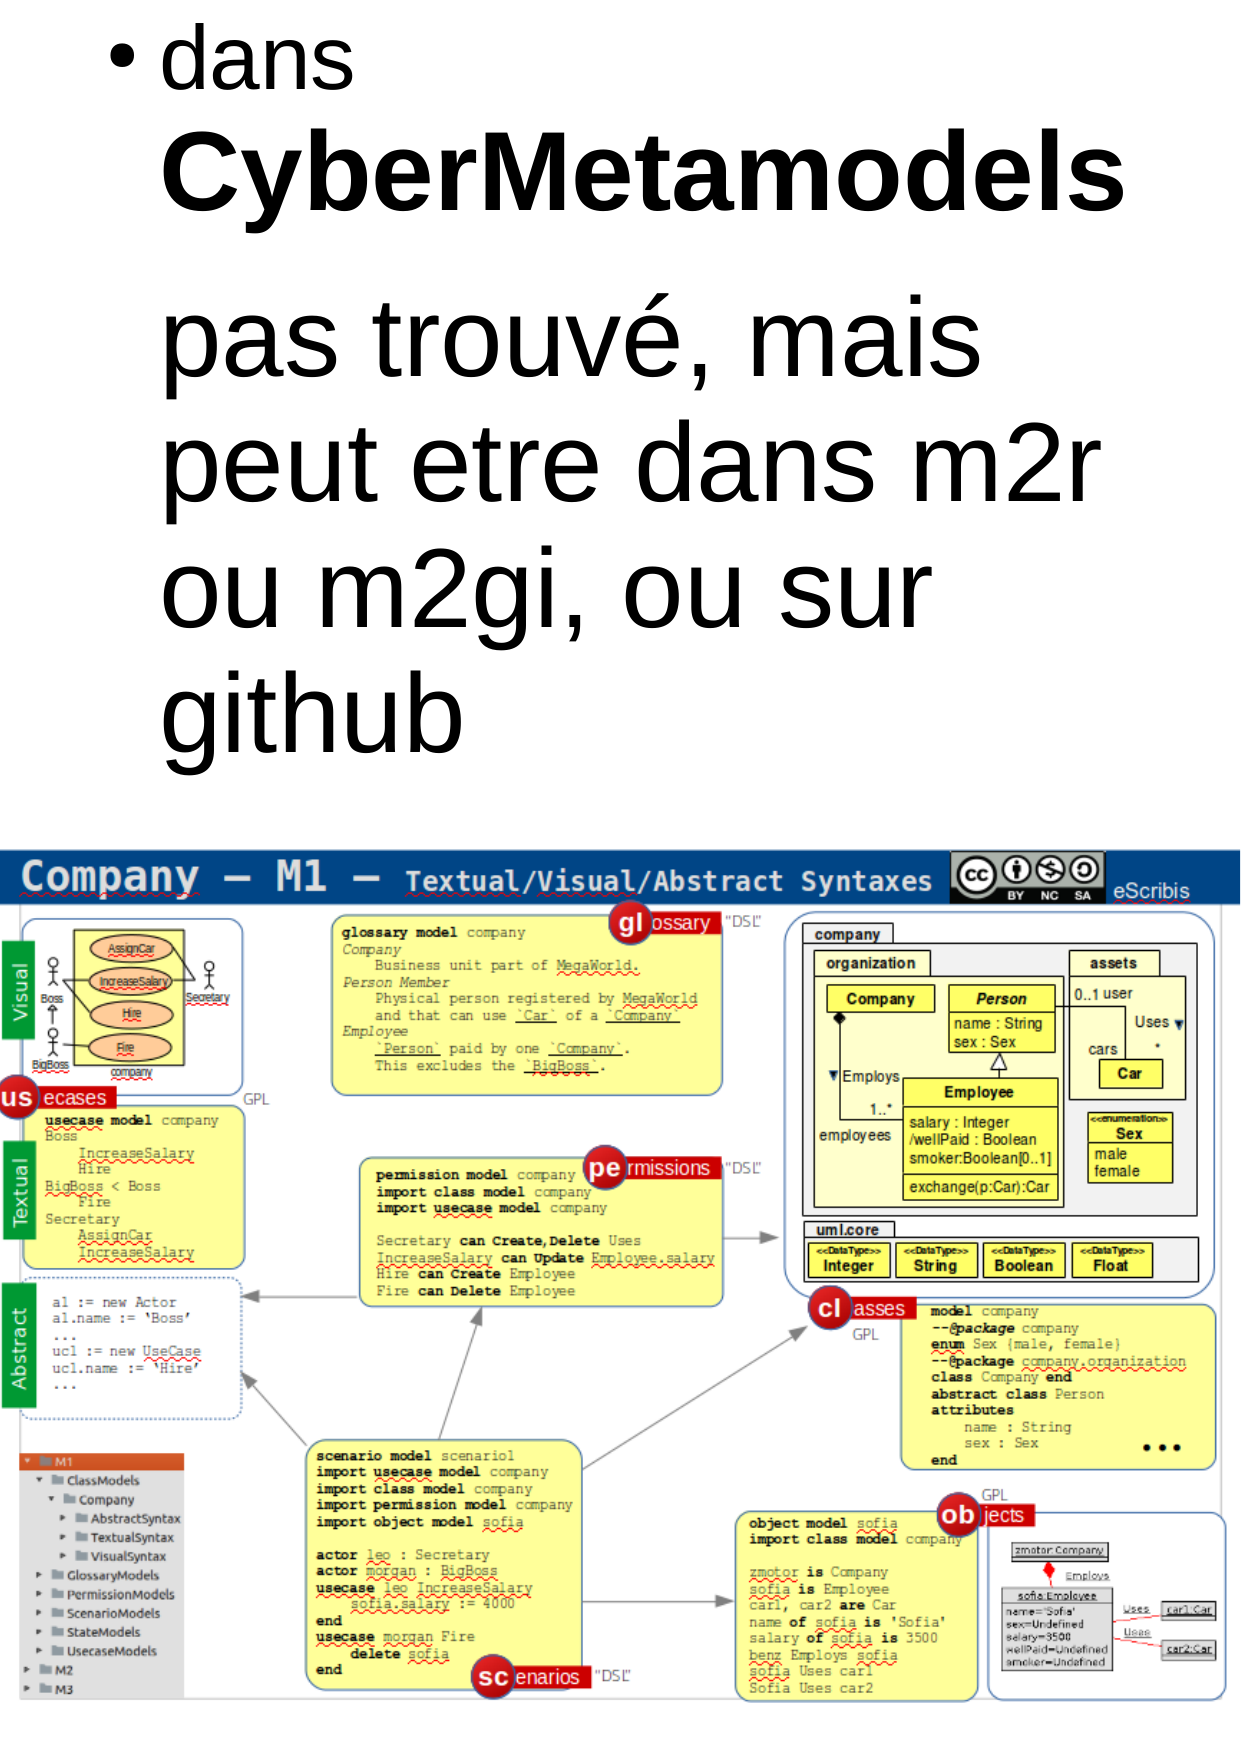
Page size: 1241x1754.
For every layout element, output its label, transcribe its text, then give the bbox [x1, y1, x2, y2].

picture [0, 841, 1241, 1713]
list dans CyberMetamodels pas trouvé, mais peut etre dans m2r ou m2gi, ou sur github [88, 6, 1152, 841]
